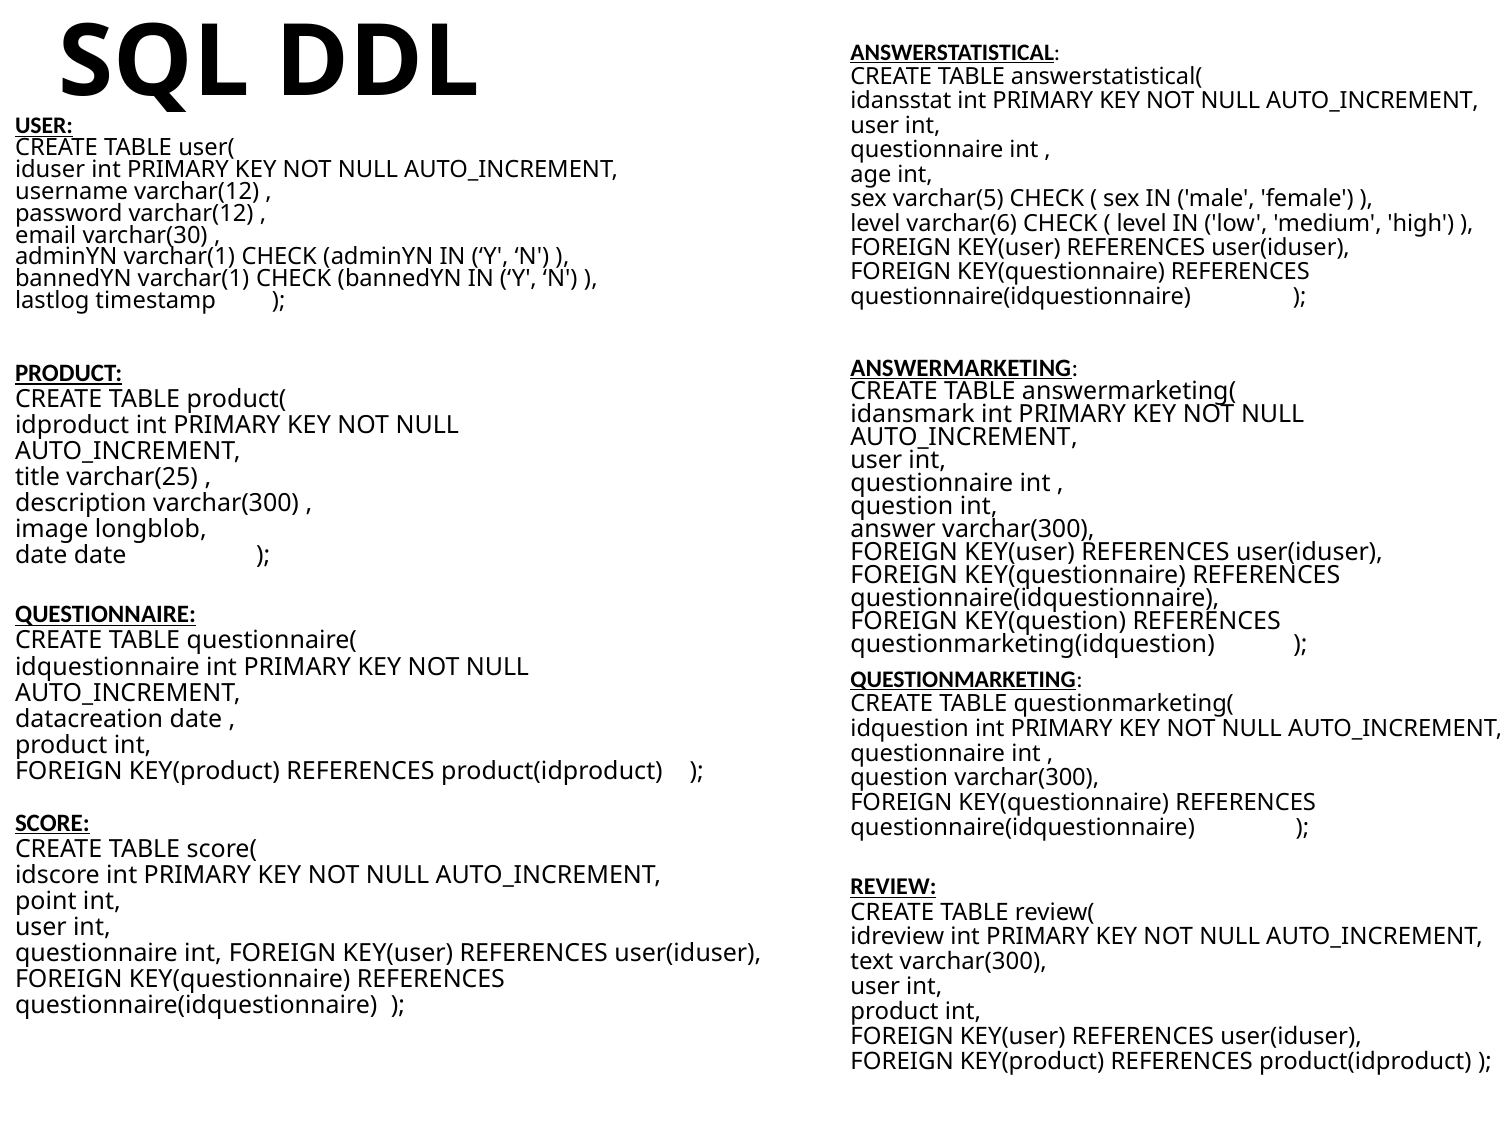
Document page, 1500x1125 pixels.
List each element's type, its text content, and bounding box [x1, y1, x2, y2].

text_box REVIEW: CREATE TABLE review( idreview int PRIMARY KEY NOT NULL AUTO_INCREMENT, text varchar(300), user int, product int, FOREIGN KEY(user) REFERENCES user(iduser), FOREIGN KEY(product) REFERENCES product(idproduct) ); [835, 867, 1500, 1125]
title SQL DDL [43, 0, 521, 108]
text_box ANSWERSTATISTICAL: CREATE TABLE answerstatistical( idansstat int PRIMARY KEY NOT NULL AUTO_INCREMENT, user int, questionnaire int , age int, sex varchar(5) CHECK ( sex IN ('male', 'female') ), level varchar(6) CHECK ( level IN ('low', 'medium', 'high') ), FOREIGN KEY(user) REFERENCES user(iduser), FOREIGN KEY(questionnaire) REFERENCES questionnaire(idquestionnaire) ); [835, 32, 1500, 351]
text_box SCORE: CREATE TABLE score( idscore int PRIMARY KEY NOT NULL AUTO_INCREMENT, point int, user int, questionnaire int, FOREIGN KEY(user) REFERENCES user(iduser), FOREIGN KEY(questionnaire) REFERENCES questionnaire(idquestionnaire) ); [0, 802, 820, 1063]
list USER: CREATE TABLE user( iduser int PRIMARY KEY NOT NULL AUTO_INCREMENT, username varchar(12) , password varchar(12) , email varchar(30) , adminYN varchar(1) CHECK (adminYN IN (‘Y', ‘N') ), bannedYN varchar(1) CHECK (bannedYN IN (‘Y', ‘N') ), lastlog timestamp ); [0, 108, 640, 340]
text_box PRODUCT: CREATE TABLE product( idproduct int PRIMARY KEY NOT NULL AUTO_INCREMENT, title varchar(25) , description varchar(300) , image longblob, date date ); [0, 353, 665, 573]
text_box QUESTIONMARKETING: CREATE TABLE questionmarketing( idquestion int PRIMARY KEY NOT NULL AUTO_INCREMENT, questionnaire int , question varchar(300), FOREIGN KEY(questionnaire) REFERENCES questionnaire(idquestionnaire) ); [835, 659, 1500, 865]
text_box ANSWERMARKETING: CREATE TABLE answermarketing( idansmark int PRIMARY KEY NOT NULL AUTO_INCREMENT, user int, questionnaire int , question int, answer varchar(300), FOREIGN KEY(user) REFERENCES user(iduser), FOREIGN KEY(questionnaire) REFERENCES questionnaire(idquestionnaire), FOREIGN KEY(question) REFERENCES questionmarketing(idquestion) ); [835, 351, 1482, 659]
text_box QUESTIONNAIRE: CREATE TABLE questionnaire( idquestionnaire int PRIMARY KEY NOT NULL AUTO_INCREMENT, datacreation date , product int, FOREIGN KEY(product) REFERENCES product(idproduct) ); [0, 594, 778, 802]
